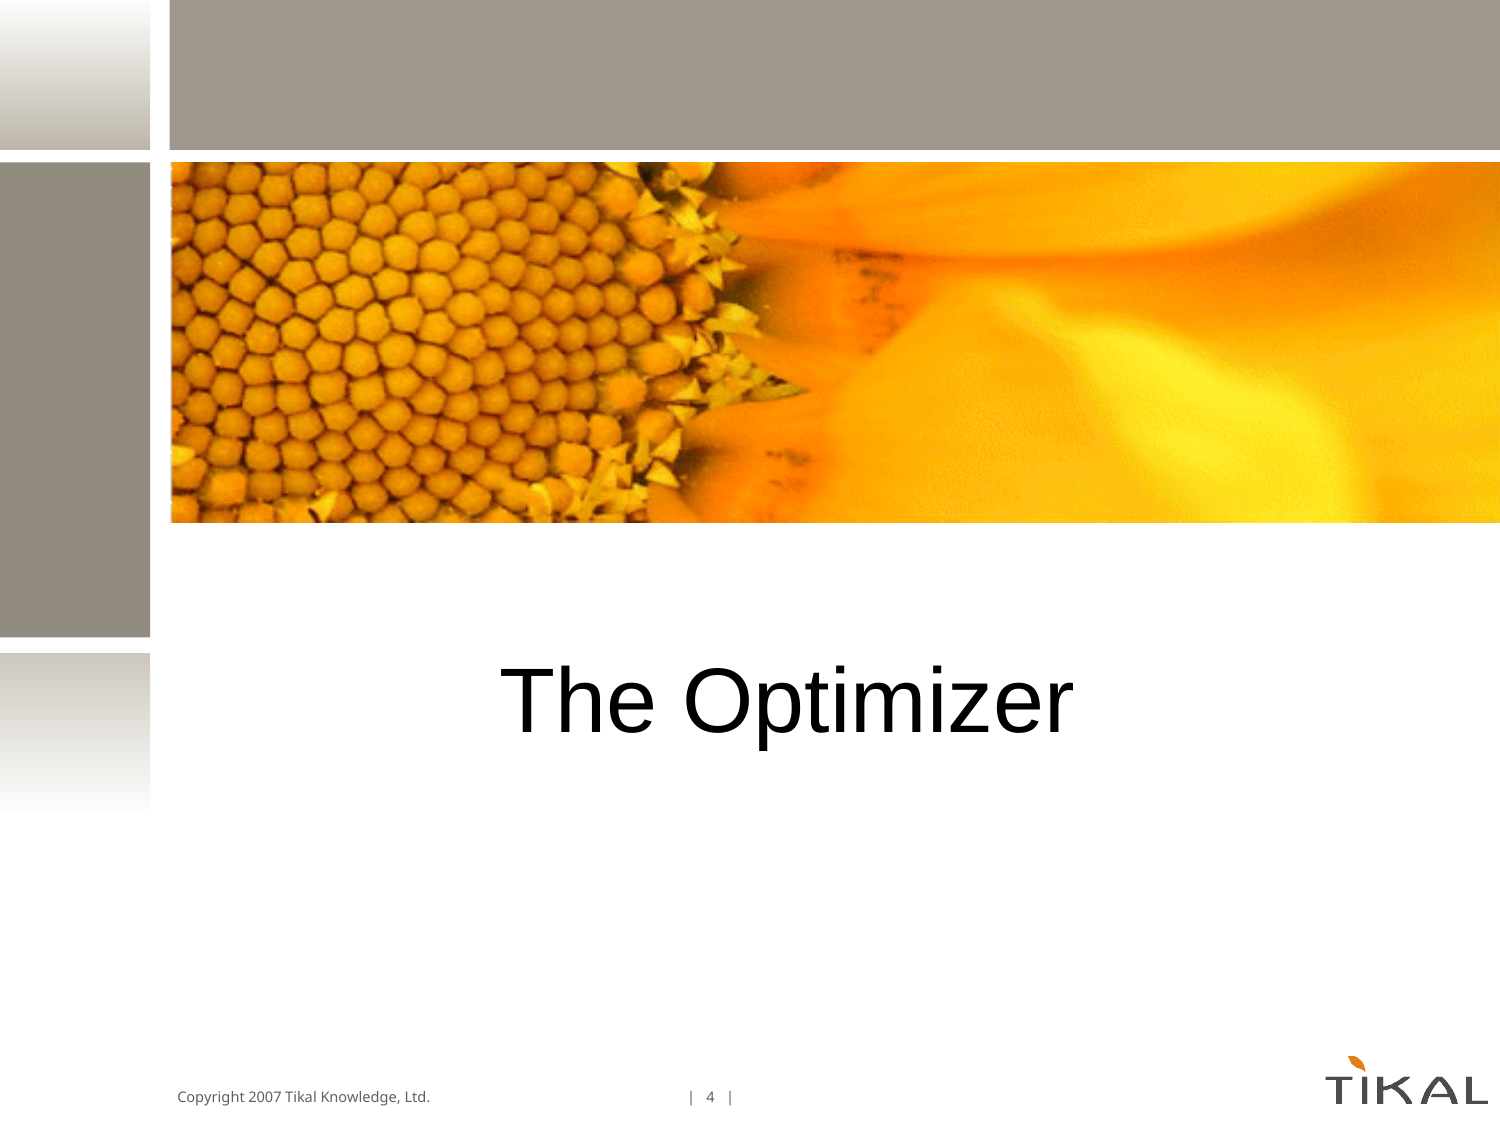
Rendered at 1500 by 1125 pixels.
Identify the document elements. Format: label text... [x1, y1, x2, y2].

picture [1312, 1034, 1500, 1125]
picture [170, 162, 1500, 523]
title The Optimizer [187, 607, 1388, 796]
